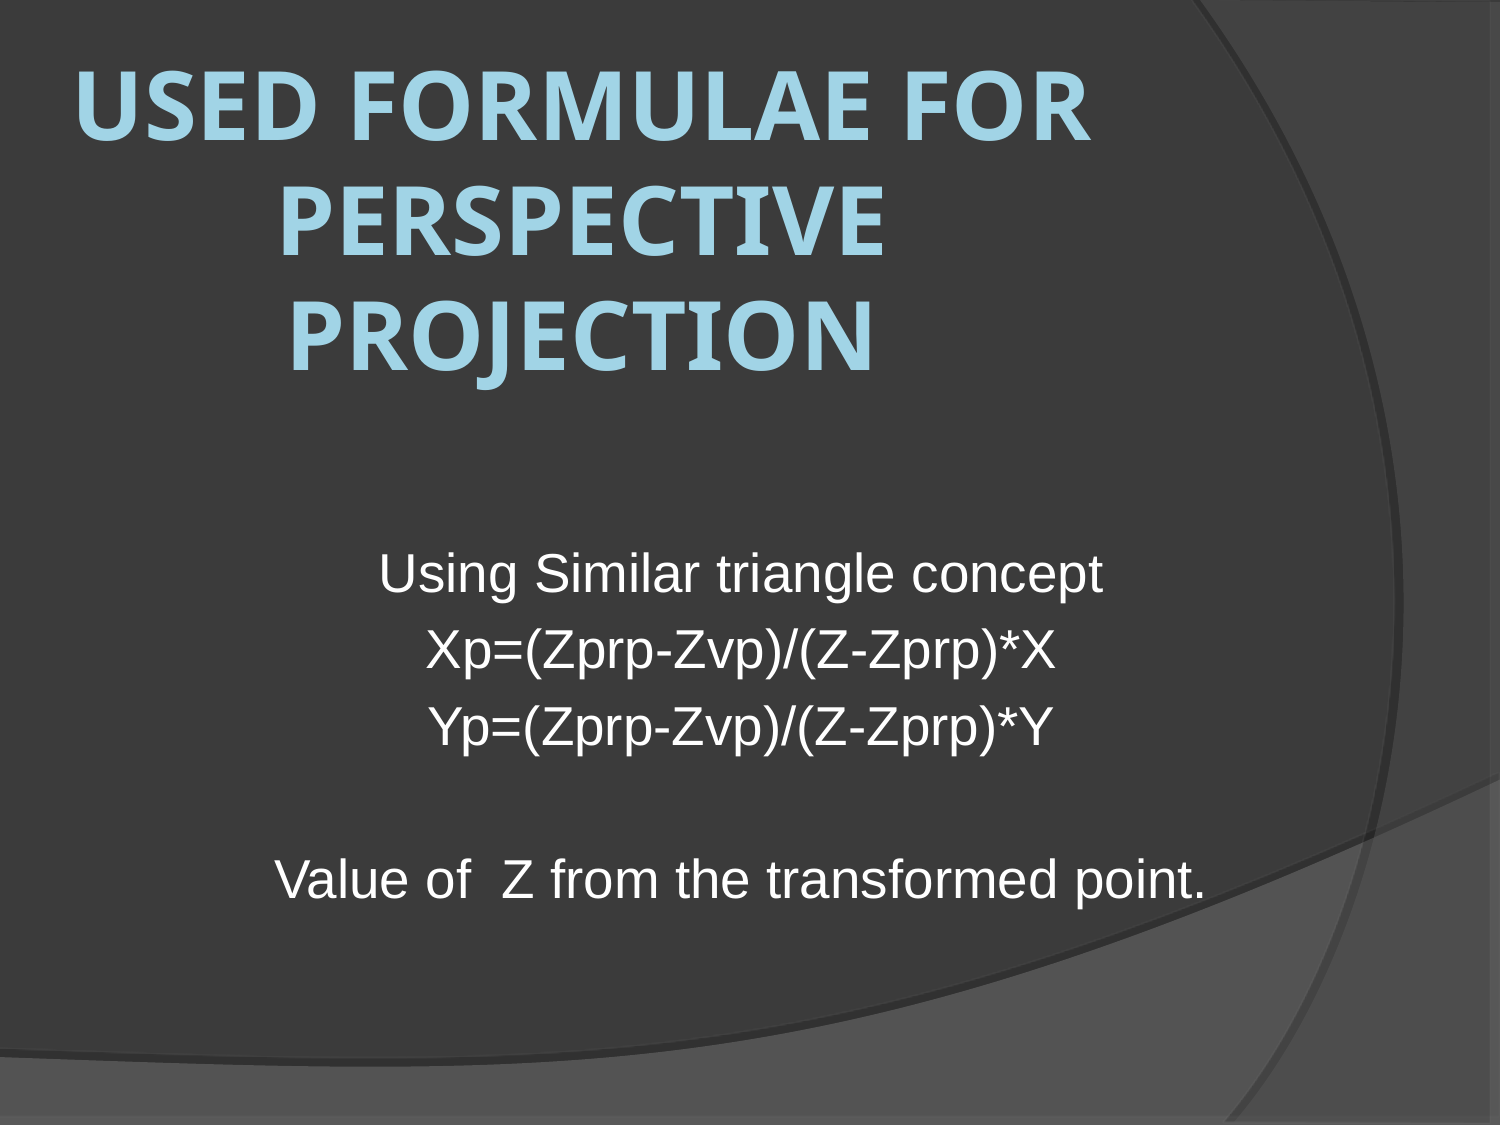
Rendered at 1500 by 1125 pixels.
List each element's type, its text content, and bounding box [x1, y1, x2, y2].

subtitle Using Similar triangle concept Xp=(Zprp-Zvp)/(Z-Zprp)*X Yp=(Zprp-Zvp)/(Z-Zprp)*Y Value of Z from the transformed point. [200, 537, 1277, 913]
title Used formulae for perspective projection [50, 37, 1113, 415]
